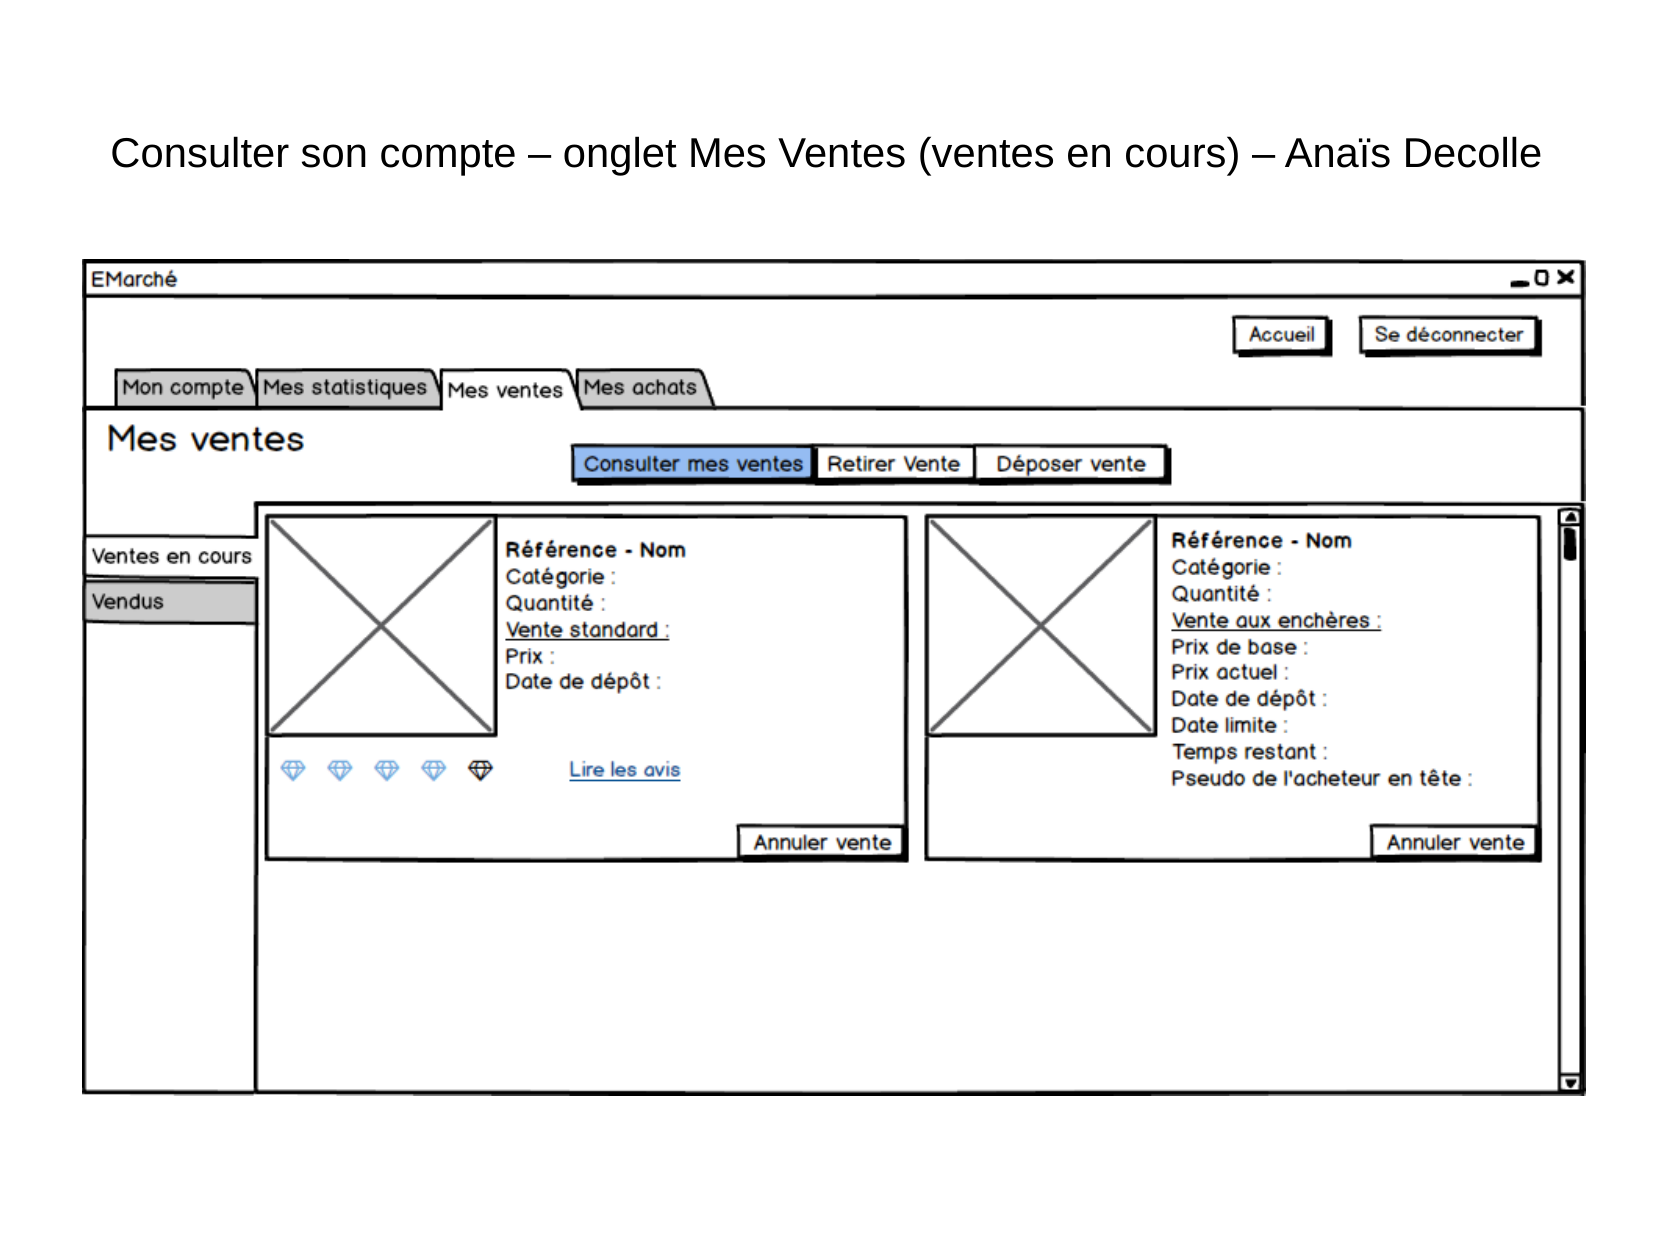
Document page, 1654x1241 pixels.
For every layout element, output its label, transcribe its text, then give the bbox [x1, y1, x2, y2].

picture [82, 259, 1586, 1096]
title Consulter son compte – onglet Mes Ventes (ventes en cours) – Anaïs Decolle [82, 49, 1571, 257]
